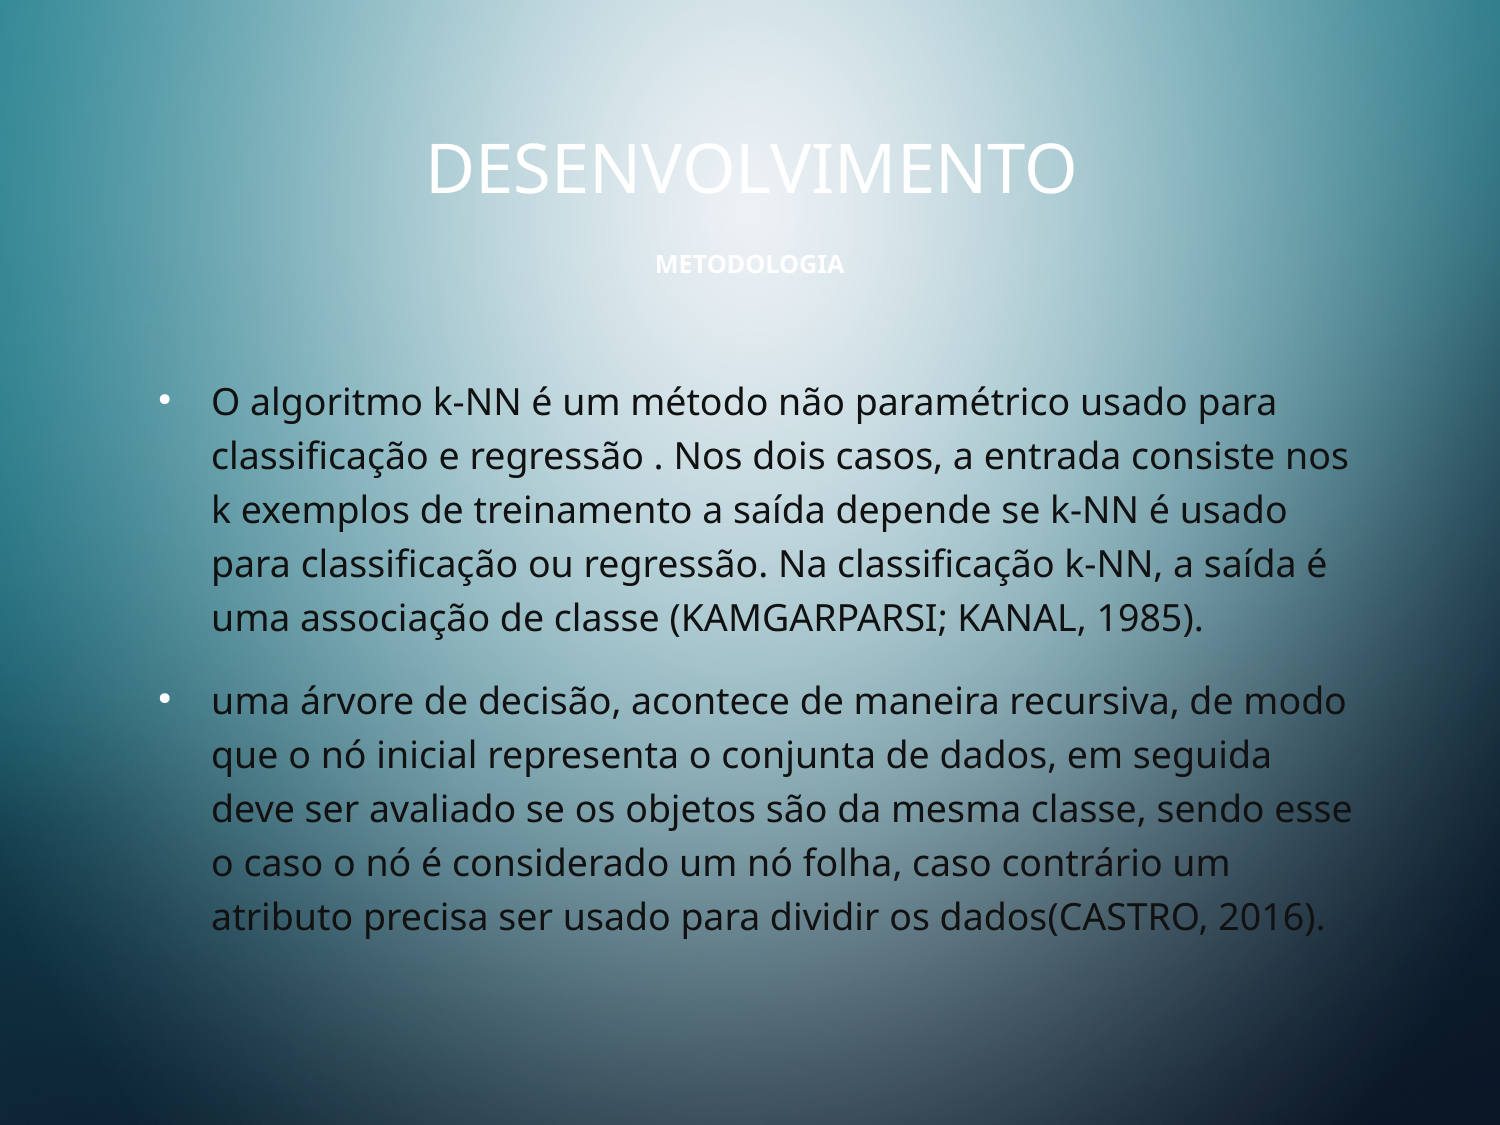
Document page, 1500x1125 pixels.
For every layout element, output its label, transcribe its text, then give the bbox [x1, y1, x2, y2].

list O algoritmo k-NN é um método não paramétrico usado para classificação e regressão . Nos dois casos, a entrada consiste nos k exemplos de treinamento a saída depende se k-NN é usado para classificação ou regressão. Na classificação k-NN, a saída é uma associação de classe (KAMGARPARSI; KANAL, 1985). uma árvore de decisão, acontece de maneira recursiva, de modo que o nó inicial representa o conjunta de dados, em seguida deve ser avaliado se os objetos são da mesma classe, sendo esse o caso o nó é considerado um nó folha, caso contrário um atributo precisa ser usado para dividir os dados(CASTRO, 2016). [140, 369, 1360, 951]
title Desenvolvimento [151, 106, 1371, 237]
picture [0, 0, 1500, 1125]
title Metodologia [140, 216, 1360, 317]
